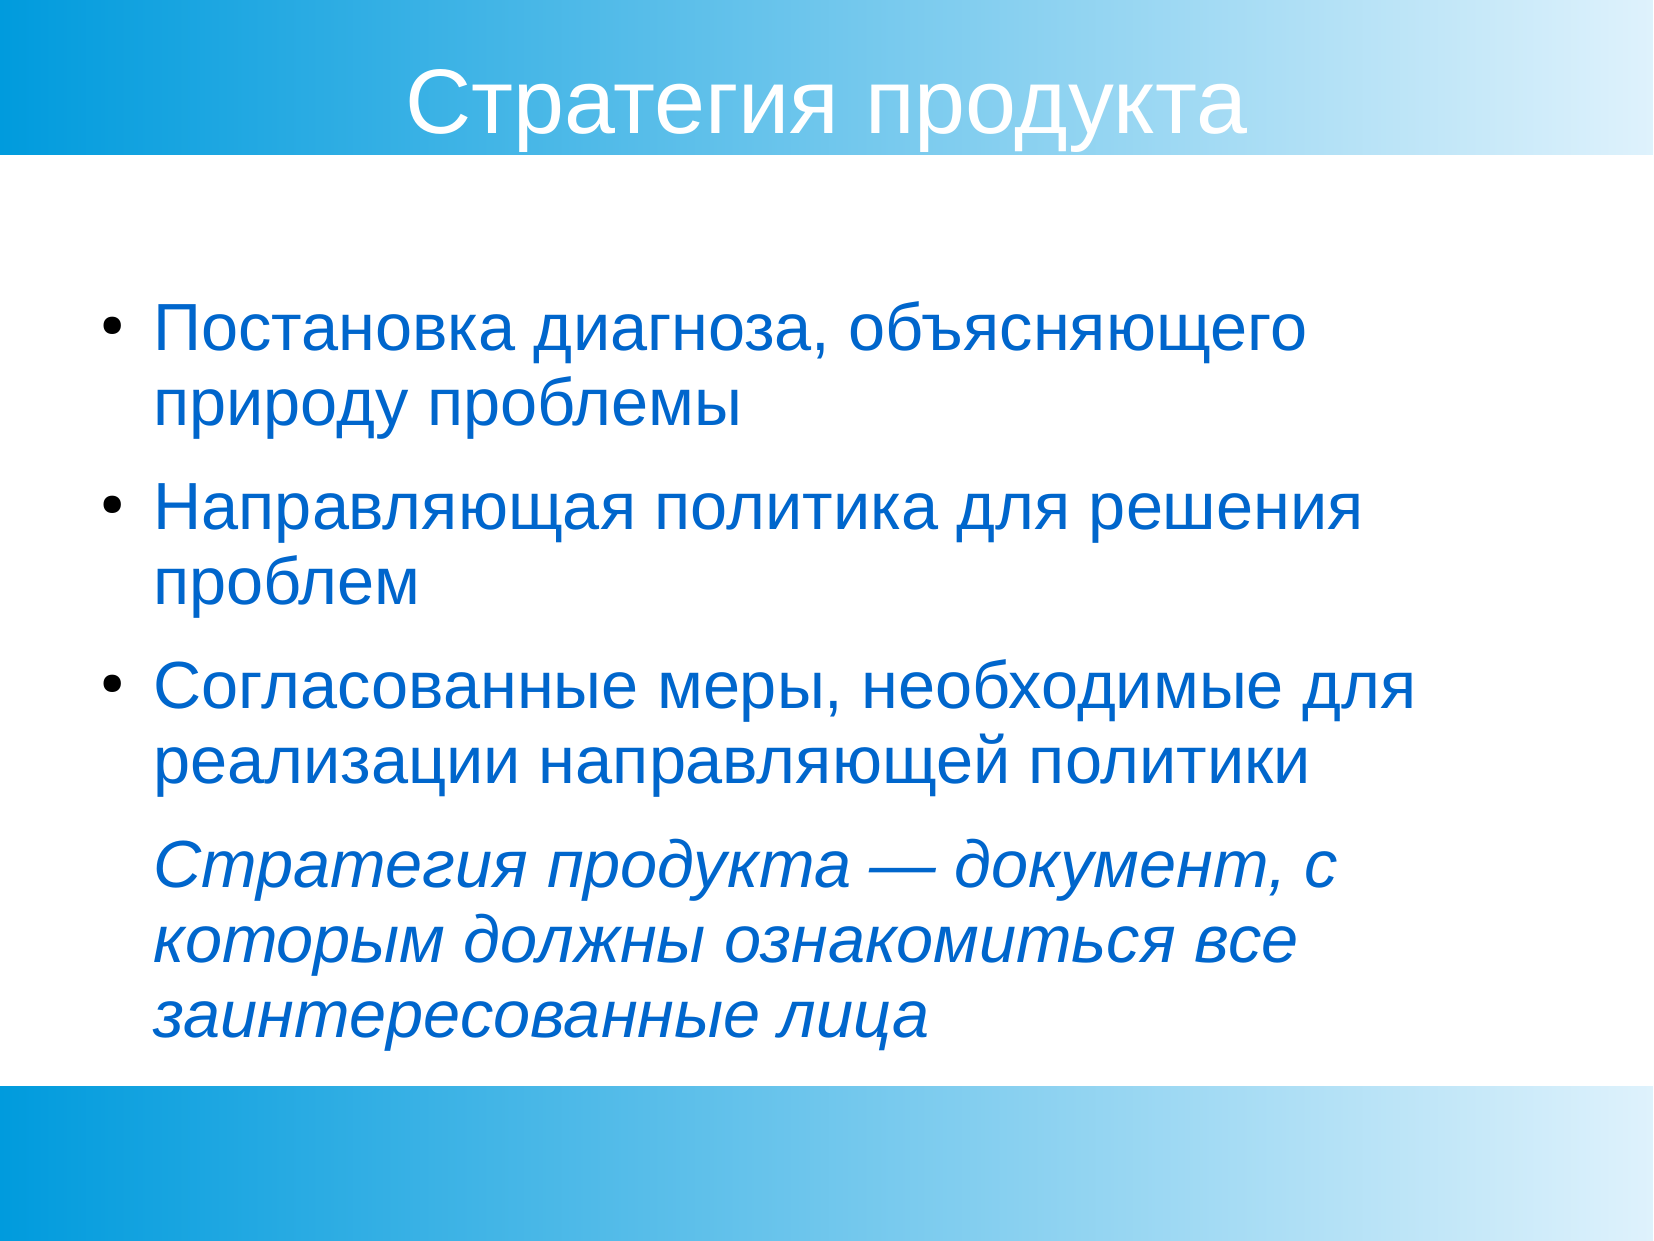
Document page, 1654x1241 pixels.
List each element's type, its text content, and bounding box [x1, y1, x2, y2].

title Стратегия продукта [82, 49, 1571, 155]
list Постановка диагноза, объясняющего природу проблемы Направляющая политика для решения проблем Согласованные меры, необходимые для реализации направляющей политики Стратегия продукта — документ, с которым должны ознакомиться все заинтересованные лица [82, 290, 1571, 1010]
